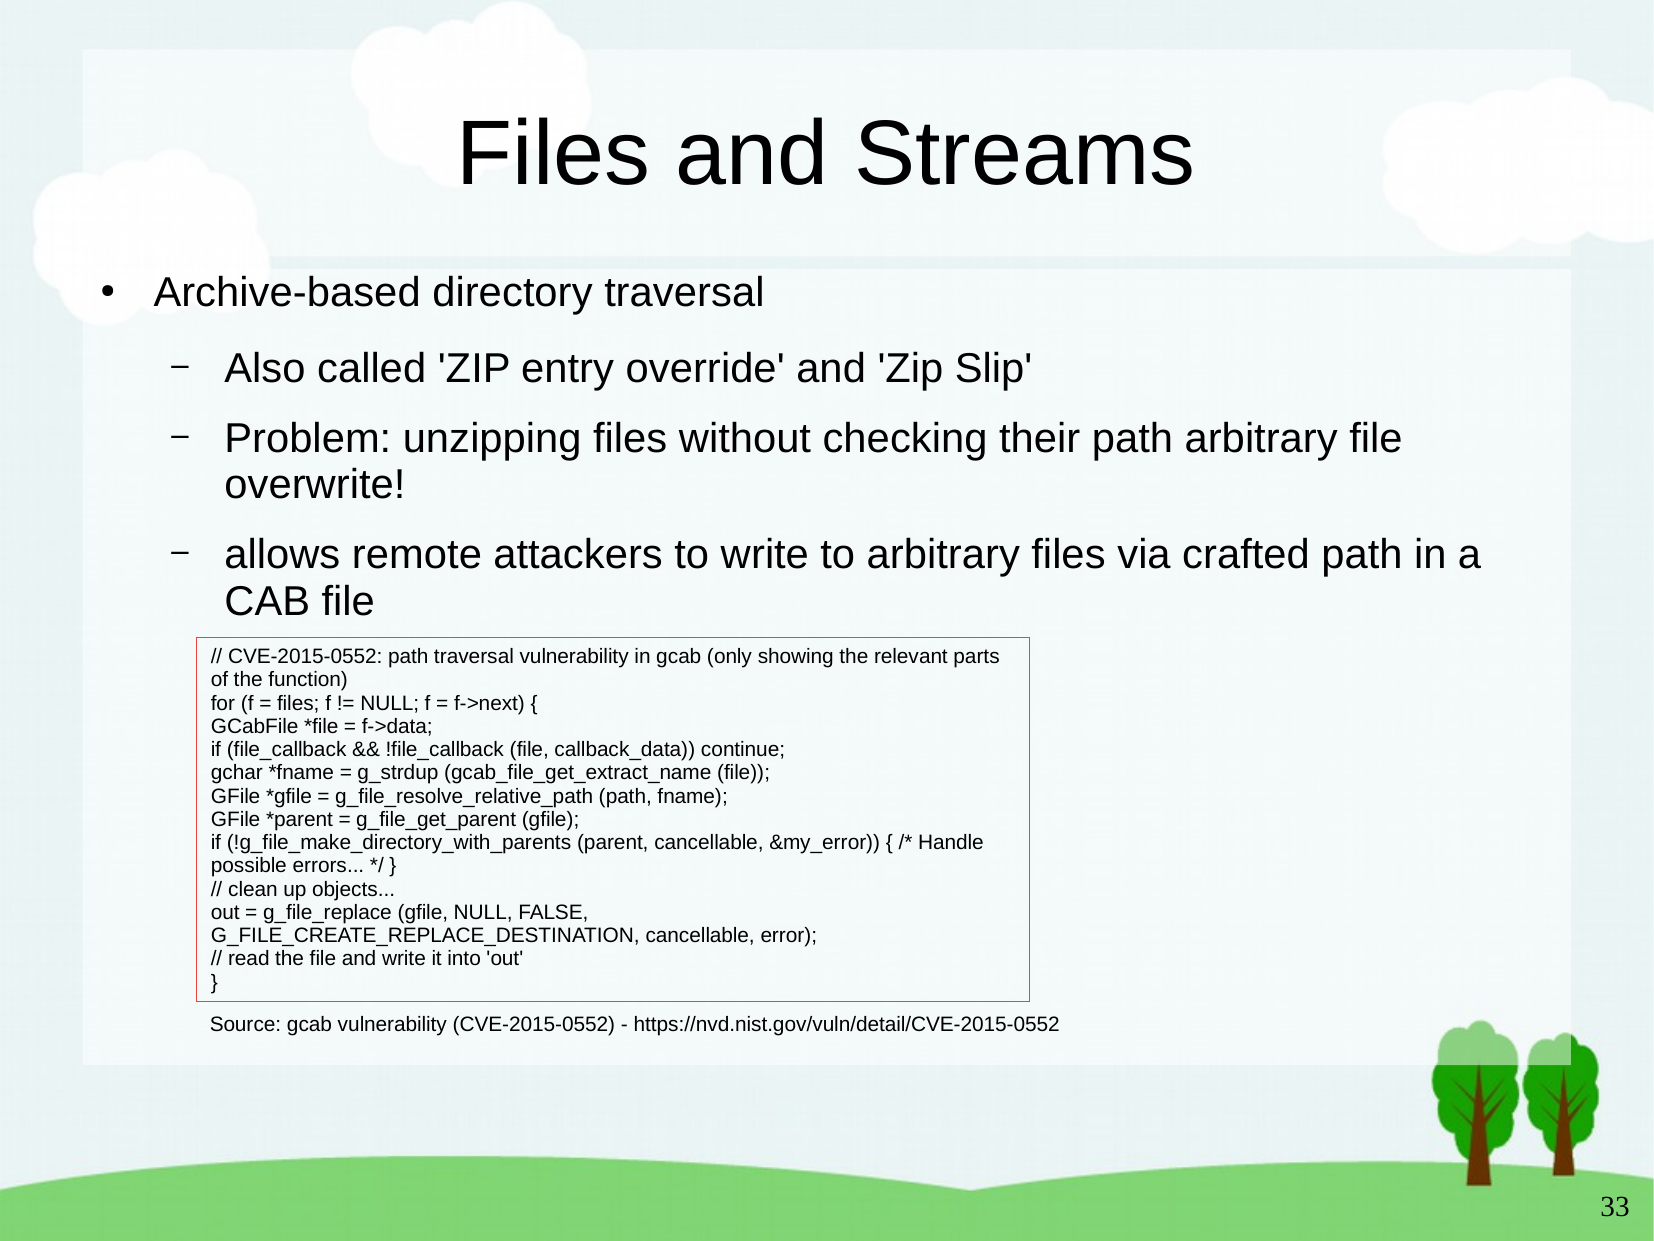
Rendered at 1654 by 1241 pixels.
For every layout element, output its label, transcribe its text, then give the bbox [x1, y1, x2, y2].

picture [0, 0, 1654, 1241]
title Files and Streams [82, 49, 1571, 257]
list Archive-based directory traversal Also called 'ZIP entry override' and 'Zip Slip' Problem: unzipping files without checking their path arbitrary file overwrite! allows remote attackers to write to arbitrary files via crafted path in a CAB file [82, 268, 1571, 1066]
text_box Source: gcab vulnerability (CVE-2015-0552) - https://nvd.nist.gov/vuln/detail/CVE-2015-0552 [195, 1005, 1075, 1044]
table_header // CVE-2015-0552: path traversal vulnerability in gcab (only showing the relevant parts of the function) for (f = files; f != NULL; f = f->next) { GCabFile *file = f->data; if (file_callback && !file_callback (file, callback_data)) continue; gchar *fname = g_strdup (gcab_file_get_extract_name (file)); GFile *gfile = g_file_resolve_relative_path (path, fname); GFile *parent = g_file_get_parent (gfile); if (!g_file_make_directory_with_parents (parent, cancellable, &my_error)) { /* Handle possible errors... */ } // clean up objects... out = g_file_replace (gfile, NULL, FALSE, G_FILE_CREATE_REPLACE_DESTINATION, cancellable, error); // read the file and write it into 'out' } [197, 638, 1029, 1001]
